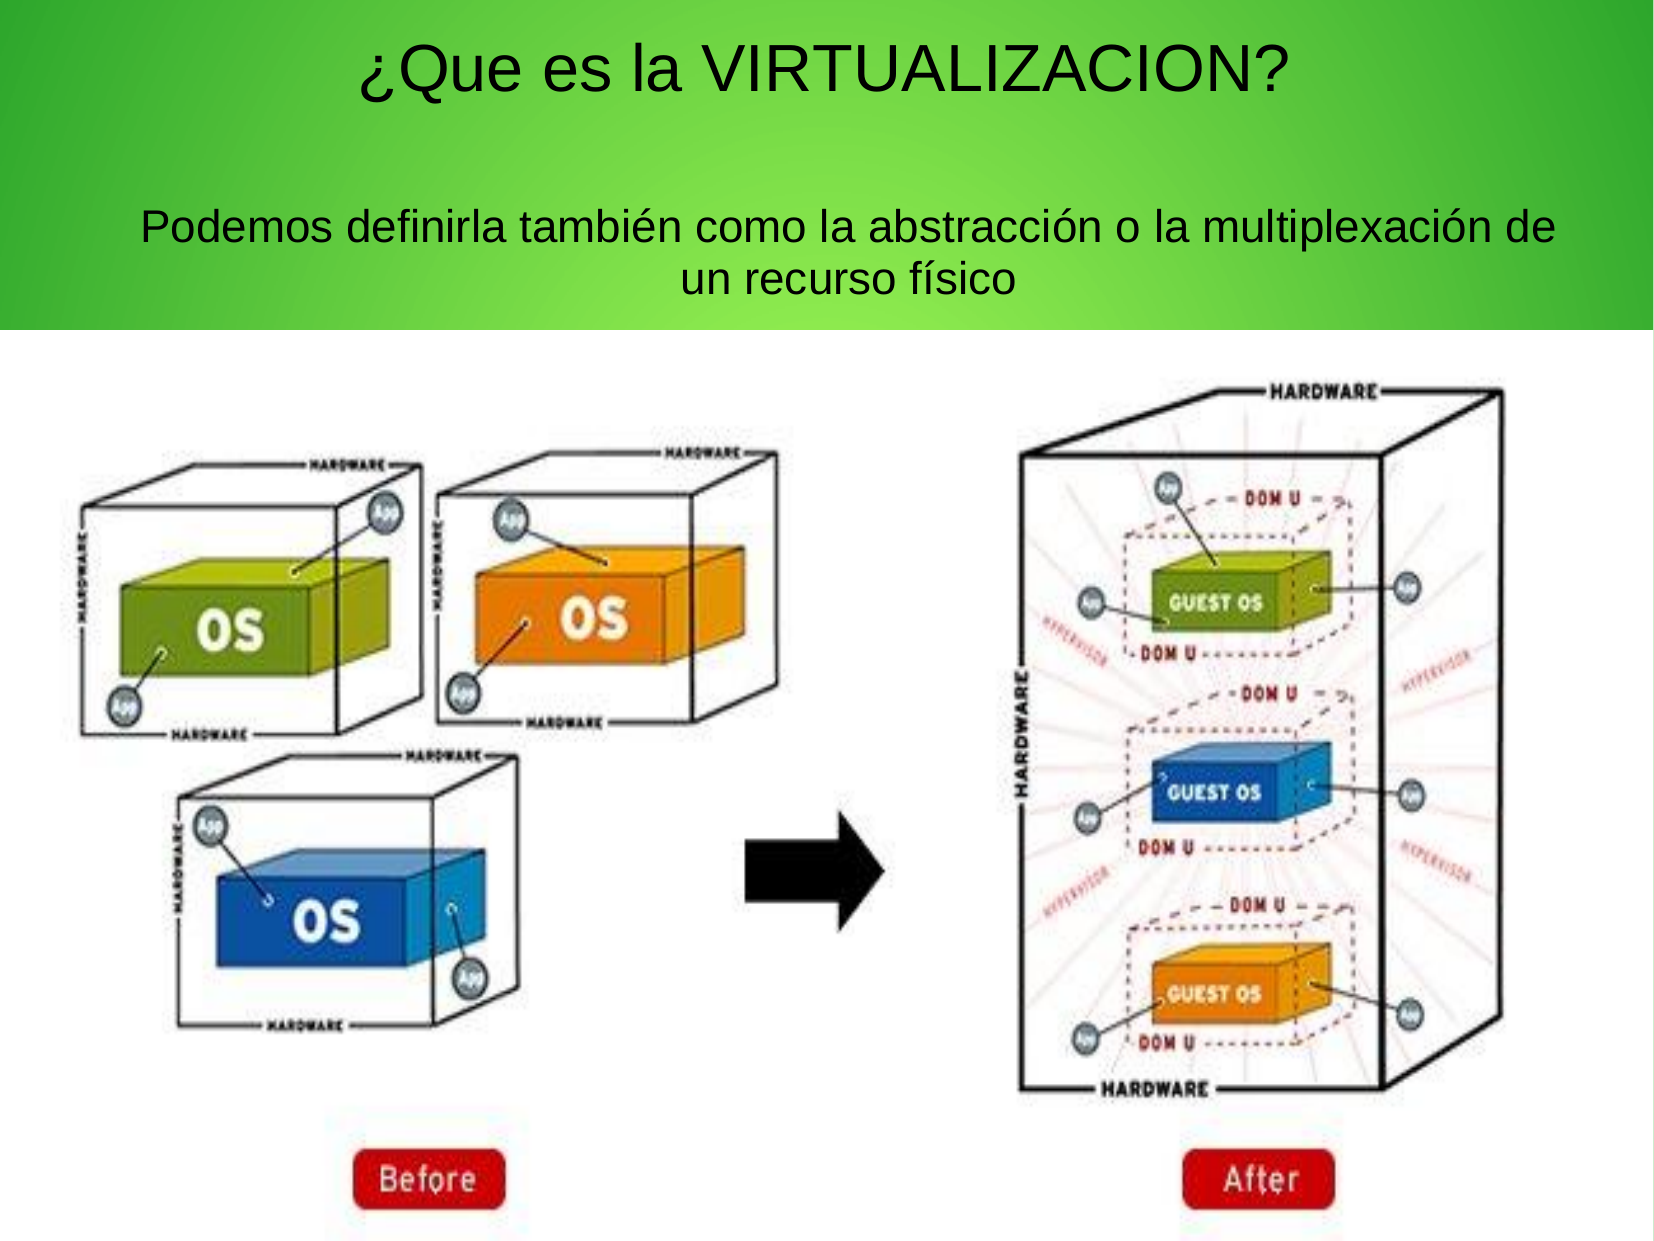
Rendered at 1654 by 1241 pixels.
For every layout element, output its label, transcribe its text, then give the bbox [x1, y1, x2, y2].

text_box ¿Que es la VIRTUALIZACION? [342, 23, 1302, 114]
picture [0, 0, 1654, 1241]
text_box Podemos definirla también como la abstracción o la multiplexación de un recurso físico [98, 193, 1600, 313]
